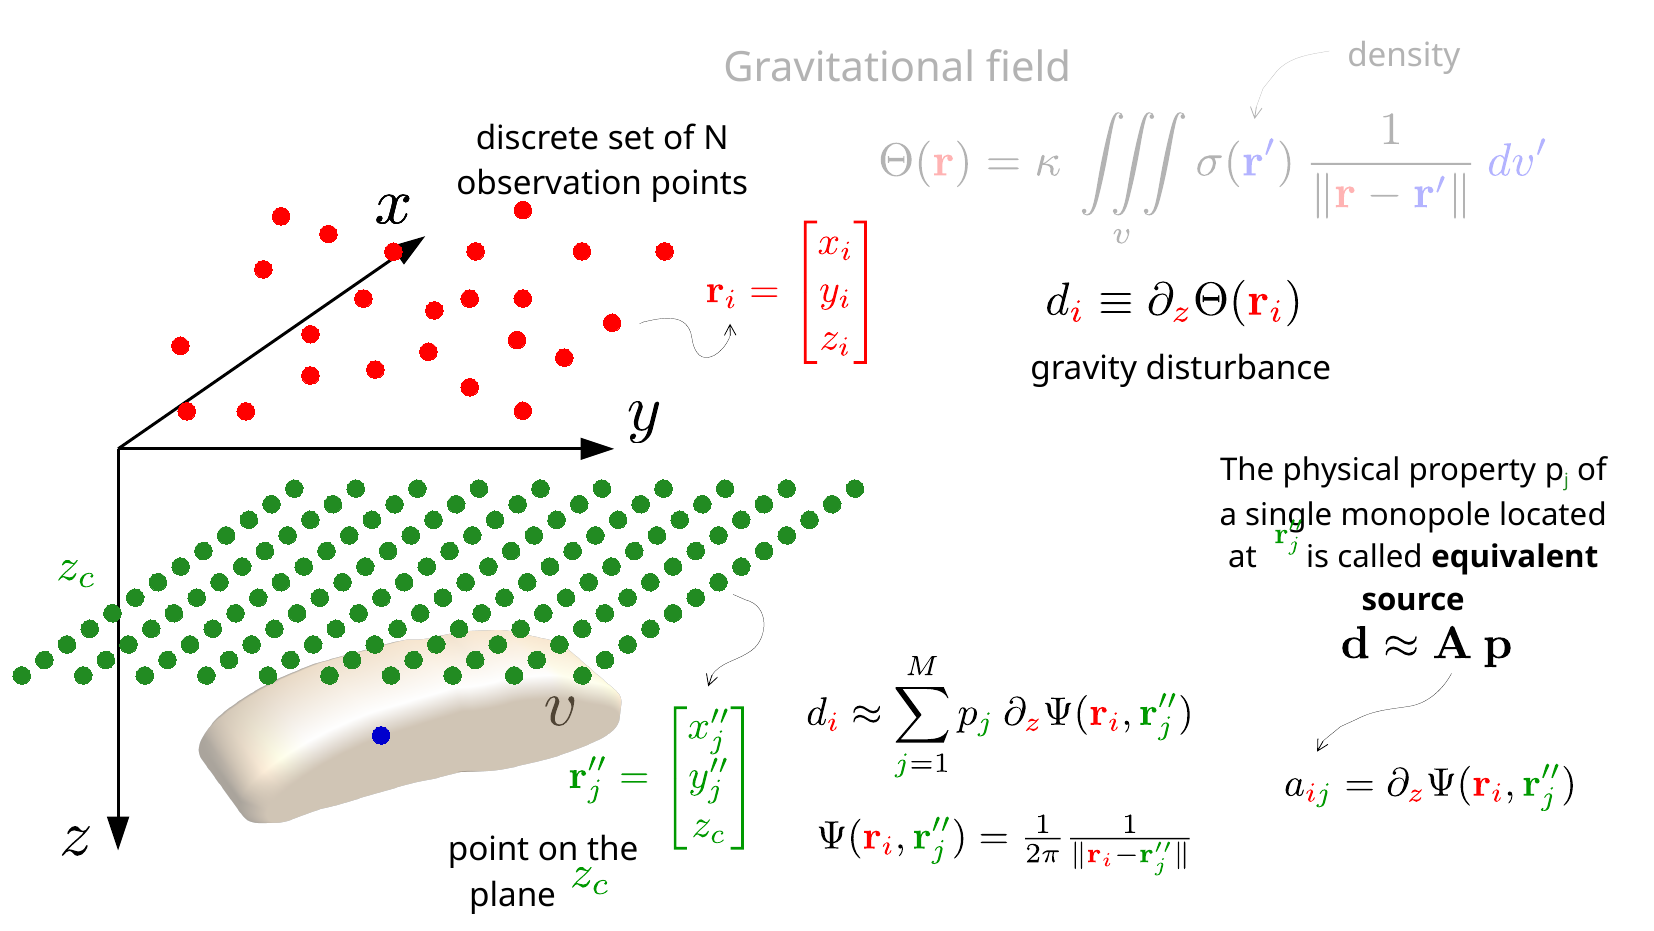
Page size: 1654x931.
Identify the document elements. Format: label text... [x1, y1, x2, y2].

text_box [158, 651, 177, 669]
text_box [450, 619, 468, 638]
text_box [272, 207, 290, 226]
text_box [618, 588, 637, 607]
text_box [327, 619, 345, 638]
text_box [384, 242, 403, 261]
text_box [236, 402, 255, 421]
text_box [440, 542, 459, 560]
text_box [401, 526, 420, 545]
text_box [732, 510, 751, 529]
text_box [404, 651, 423, 669]
picture [626, 401, 662, 443]
text_box [354, 289, 373, 308]
text_box [333, 573, 352, 592]
text_box [310, 588, 329, 607]
text_box [304, 635, 323, 654]
text_box [425, 301, 444, 320]
text_box [447, 495, 466, 514]
text_box [249, 588, 268, 607]
text_box [320, 666, 339, 685]
text_box [365, 635, 384, 654]
picture [1283, 763, 1577, 811]
text_box [259, 666, 277, 685]
text_box [388, 619, 407, 638]
text_box [648, 526, 666, 545]
text_box [278, 526, 297, 545]
text_box [203, 619, 222, 638]
text_box [625, 542, 644, 560]
text_box [126, 588, 145, 607]
picture [374, 194, 413, 224]
text_box [846, 479, 864, 498]
text_box [579, 573, 598, 592]
text_box [709, 526, 728, 545]
text_box [513, 289, 532, 308]
text_box point on the plane [419, 817, 668, 916]
text_box [570, 495, 589, 514]
text_box [550, 635, 569, 654]
text_box [618, 635, 637, 654]
text_box [486, 510, 504, 529]
text_box [514, 201, 532, 219]
text_box [488, 635, 507, 654]
text_box [525, 526, 543, 545]
text_box [319, 225, 338, 243]
text_box [641, 573, 660, 592]
text_box [382, 666, 400, 685]
text_box [460, 289, 479, 308]
text_box [408, 479, 427, 498]
text_box [262, 495, 281, 514]
text_box [505, 666, 523, 685]
text_box [194, 542, 213, 560]
picture [59, 826, 93, 856]
text_box [217, 526, 235, 545]
text_box [220, 651, 238, 669]
text_box [265, 619, 284, 638]
text_box [171, 557, 190, 576]
text_box [466, 242, 485, 261]
text_box [35, 651, 54, 669]
text_box [434, 588, 452, 607]
text_box [372, 726, 390, 745]
text_box [573, 666, 592, 685]
text_box [363, 510, 381, 529]
text_box [12, 666, 31, 685]
text_box [288, 604, 306, 623]
text_box [240, 510, 258, 529]
text_box [301, 510, 320, 529]
text_box [573, 242, 591, 261]
text_box [514, 401, 532, 420]
text_box [285, 479, 304, 498]
text_box [654, 479, 673, 498]
text_box [800, 510, 819, 529]
text_box [502, 542, 520, 560]
text_box [686, 588, 705, 607]
text_box [466, 651, 485, 669]
text_box [349, 604, 368, 623]
picture [570, 867, 609, 895]
text_box [272, 573, 290, 592]
text_box [555, 348, 574, 367]
text_box [755, 542, 773, 560]
text_box [686, 542, 705, 560]
text_box [379, 542, 397, 560]
text_box [709, 573, 728, 592]
text_box [226, 604, 245, 623]
text_box [609, 510, 627, 529]
picture [704, 219, 882, 366]
text_box [97, 651, 115, 669]
text_box [424, 510, 443, 529]
text_box [732, 557, 751, 576]
text_box [631, 495, 650, 514]
text_box [366, 360, 385, 379]
picture [56, 560, 95, 588]
text_box [80, 619, 99, 638]
text_box [456, 573, 475, 592]
text_box [301, 325, 320, 344]
text_box [531, 479, 550, 498]
text_box [641, 619, 660, 638]
text_box [324, 495, 342, 514]
picture [566, 704, 759, 852]
text_box [518, 573, 537, 592]
text_box [142, 619, 161, 638]
text_box [210, 573, 229, 592]
text_box [460, 378, 479, 397]
text_box [197, 666, 216, 685]
text_box [427, 635, 446, 654]
text_box [602, 557, 621, 576]
text_box discrete set of N observation points [413, 106, 792, 195]
text_box [177, 402, 196, 421]
text_box [595, 604, 614, 623]
text_box [103, 604, 122, 623]
picture [1043, 278, 1305, 329]
text_box [777, 526, 796, 545]
picture [1340, 625, 1513, 668]
text_box [593, 479, 611, 498]
text_box [470, 479, 488, 498]
text_box [372, 588, 391, 607]
text_box [716, 479, 734, 498]
text_box gravity disturbance [1015, 336, 1329, 388]
text_box [346, 479, 365, 498]
text_box [685, 5, 1583, 278]
text_box [755, 495, 773, 514]
text_box [149, 573, 167, 592]
text_box [385, 495, 404, 514]
text_box [181, 635, 199, 654]
picture [1274, 519, 1303, 555]
text_box [547, 510, 566, 529]
text_box [596, 651, 614, 669]
text_box [317, 542, 336, 560]
text_box [242, 635, 261, 654]
text_box [541, 557, 559, 576]
text_box [343, 651, 361, 669]
text_box [135, 666, 154, 685]
text_box [233, 557, 252, 576]
text_box [603, 313, 621, 332]
text_box [165, 604, 183, 623]
text_box [693, 495, 712, 514]
text_box [655, 242, 674, 261]
text_box [419, 342, 438, 361]
text_box [119, 635, 138, 654]
text_box [463, 526, 482, 545]
text_box [58, 635, 76, 654]
text_box [508, 331, 526, 349]
text_box [534, 604, 553, 623]
text_box [511, 619, 530, 638]
text_box [171, 336, 190, 355]
text_box [586, 526, 605, 545]
text_box [395, 573, 413, 592]
text_box [74, 666, 93, 685]
text_box [823, 495, 842, 514]
text_box [527, 651, 546, 669]
text_box [417, 557, 436, 576]
text_box [557, 588, 575, 607]
text_box [281, 651, 300, 669]
text_box The physical property pj of a single monopole located at is called equivalent source [1204, 439, 1630, 594]
text_box [411, 604, 430, 623]
text_box [187, 588, 206, 607]
text_box [495, 588, 514, 607]
text_box [664, 557, 682, 576]
picture [806, 656, 1194, 778]
text_box [664, 604, 682, 623]
text_box [294, 557, 313, 576]
text_box [301, 366, 320, 385]
text_box [443, 666, 462, 685]
text_box [508, 495, 527, 514]
text_box [472, 604, 491, 623]
text_box [479, 557, 498, 576]
text_box [340, 526, 359, 545]
text_box [777, 479, 796, 498]
text_box [254, 260, 273, 279]
text_box [670, 510, 689, 529]
text_box [356, 557, 375, 576]
text_box [256, 542, 274, 560]
text_box [563, 542, 582, 560]
text_box [573, 619, 592, 638]
picture [816, 814, 1190, 876]
